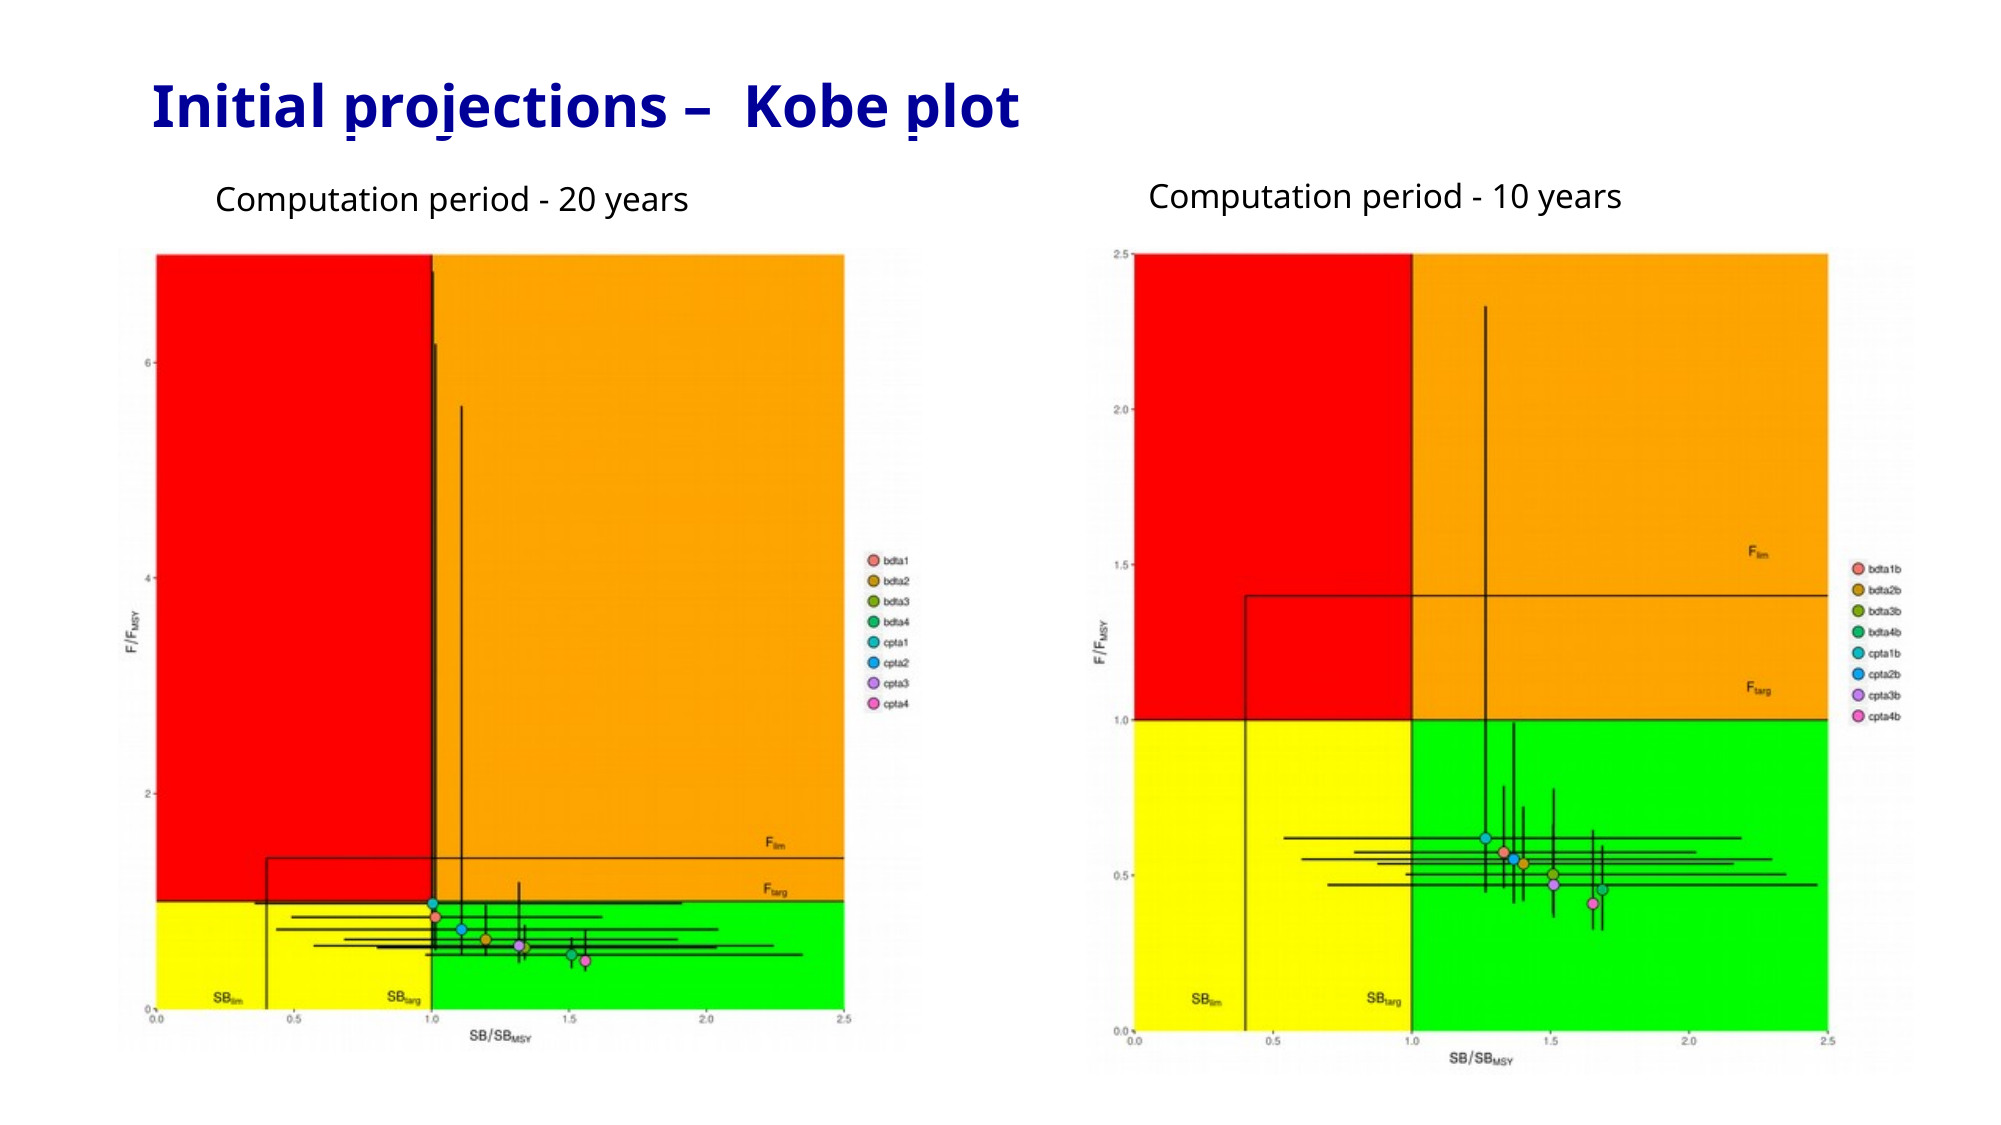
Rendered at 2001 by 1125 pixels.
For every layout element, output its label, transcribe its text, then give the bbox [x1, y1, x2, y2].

text_box Computation period - 20 years [153, 168, 981, 225]
text_box Computation period - 10 years [1086, 166, 1914, 222]
picture [118, 248, 922, 1052]
picture [1086, 247, 1914, 1075]
text_box Initial projections – Kobe plot [137, 0, 1863, 218]
